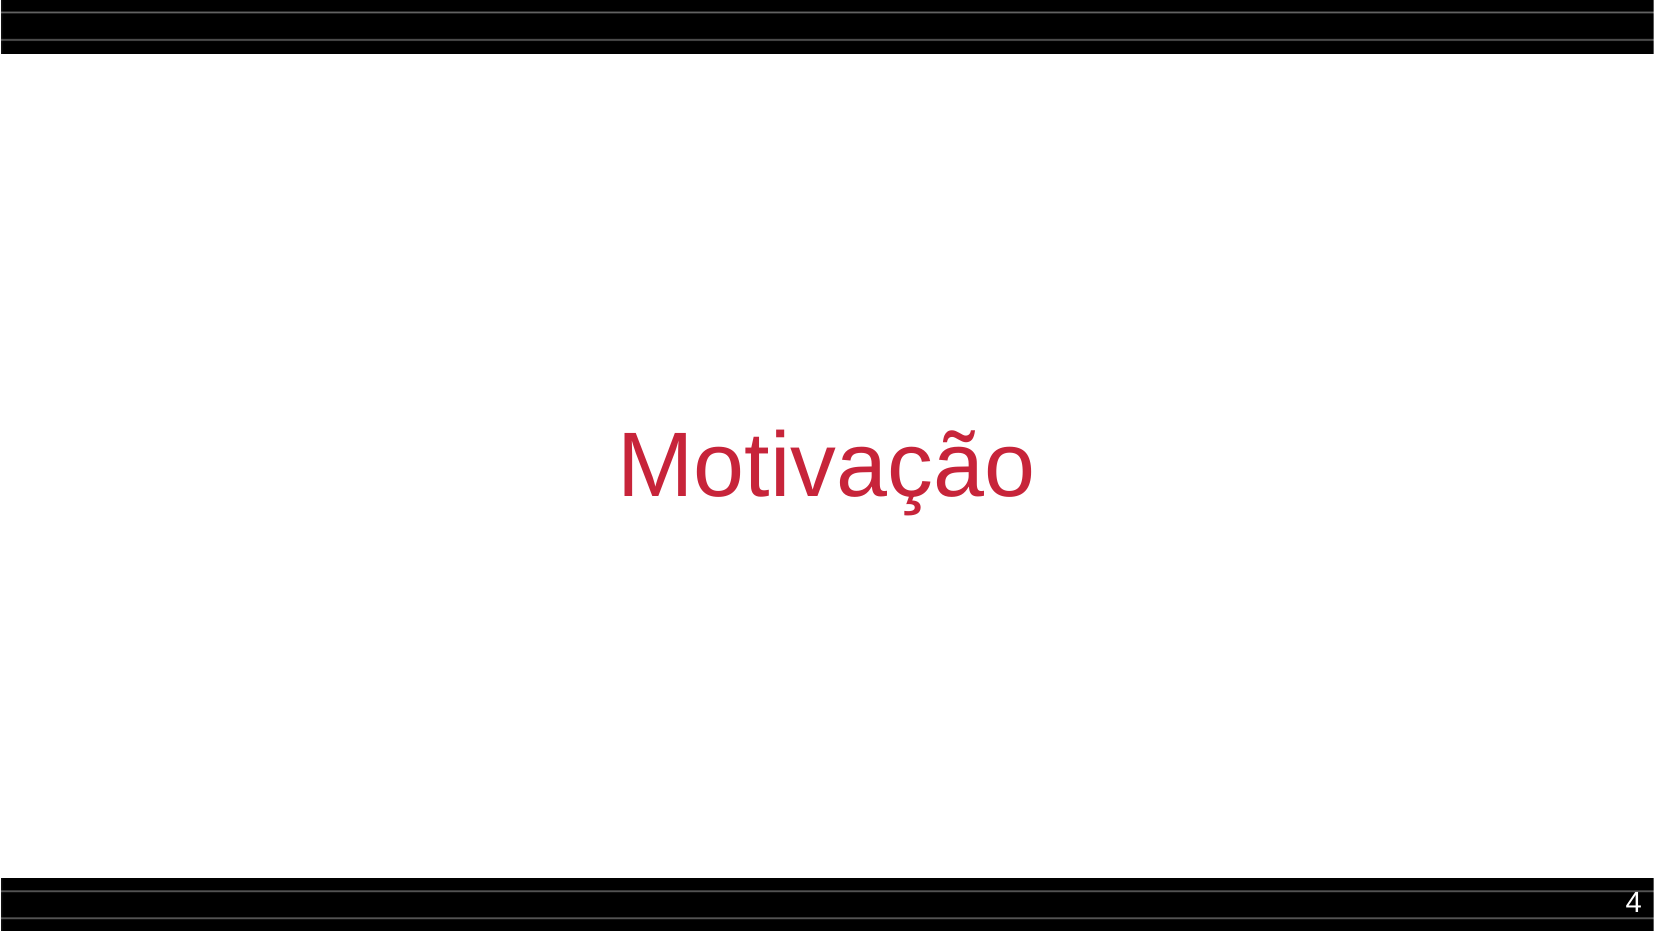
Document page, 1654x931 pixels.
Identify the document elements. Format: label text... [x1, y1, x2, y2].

picture [1, 0, 1654, 54]
title Motivação [82, 387, 1571, 543]
picture [1, 878, 1654, 931]
